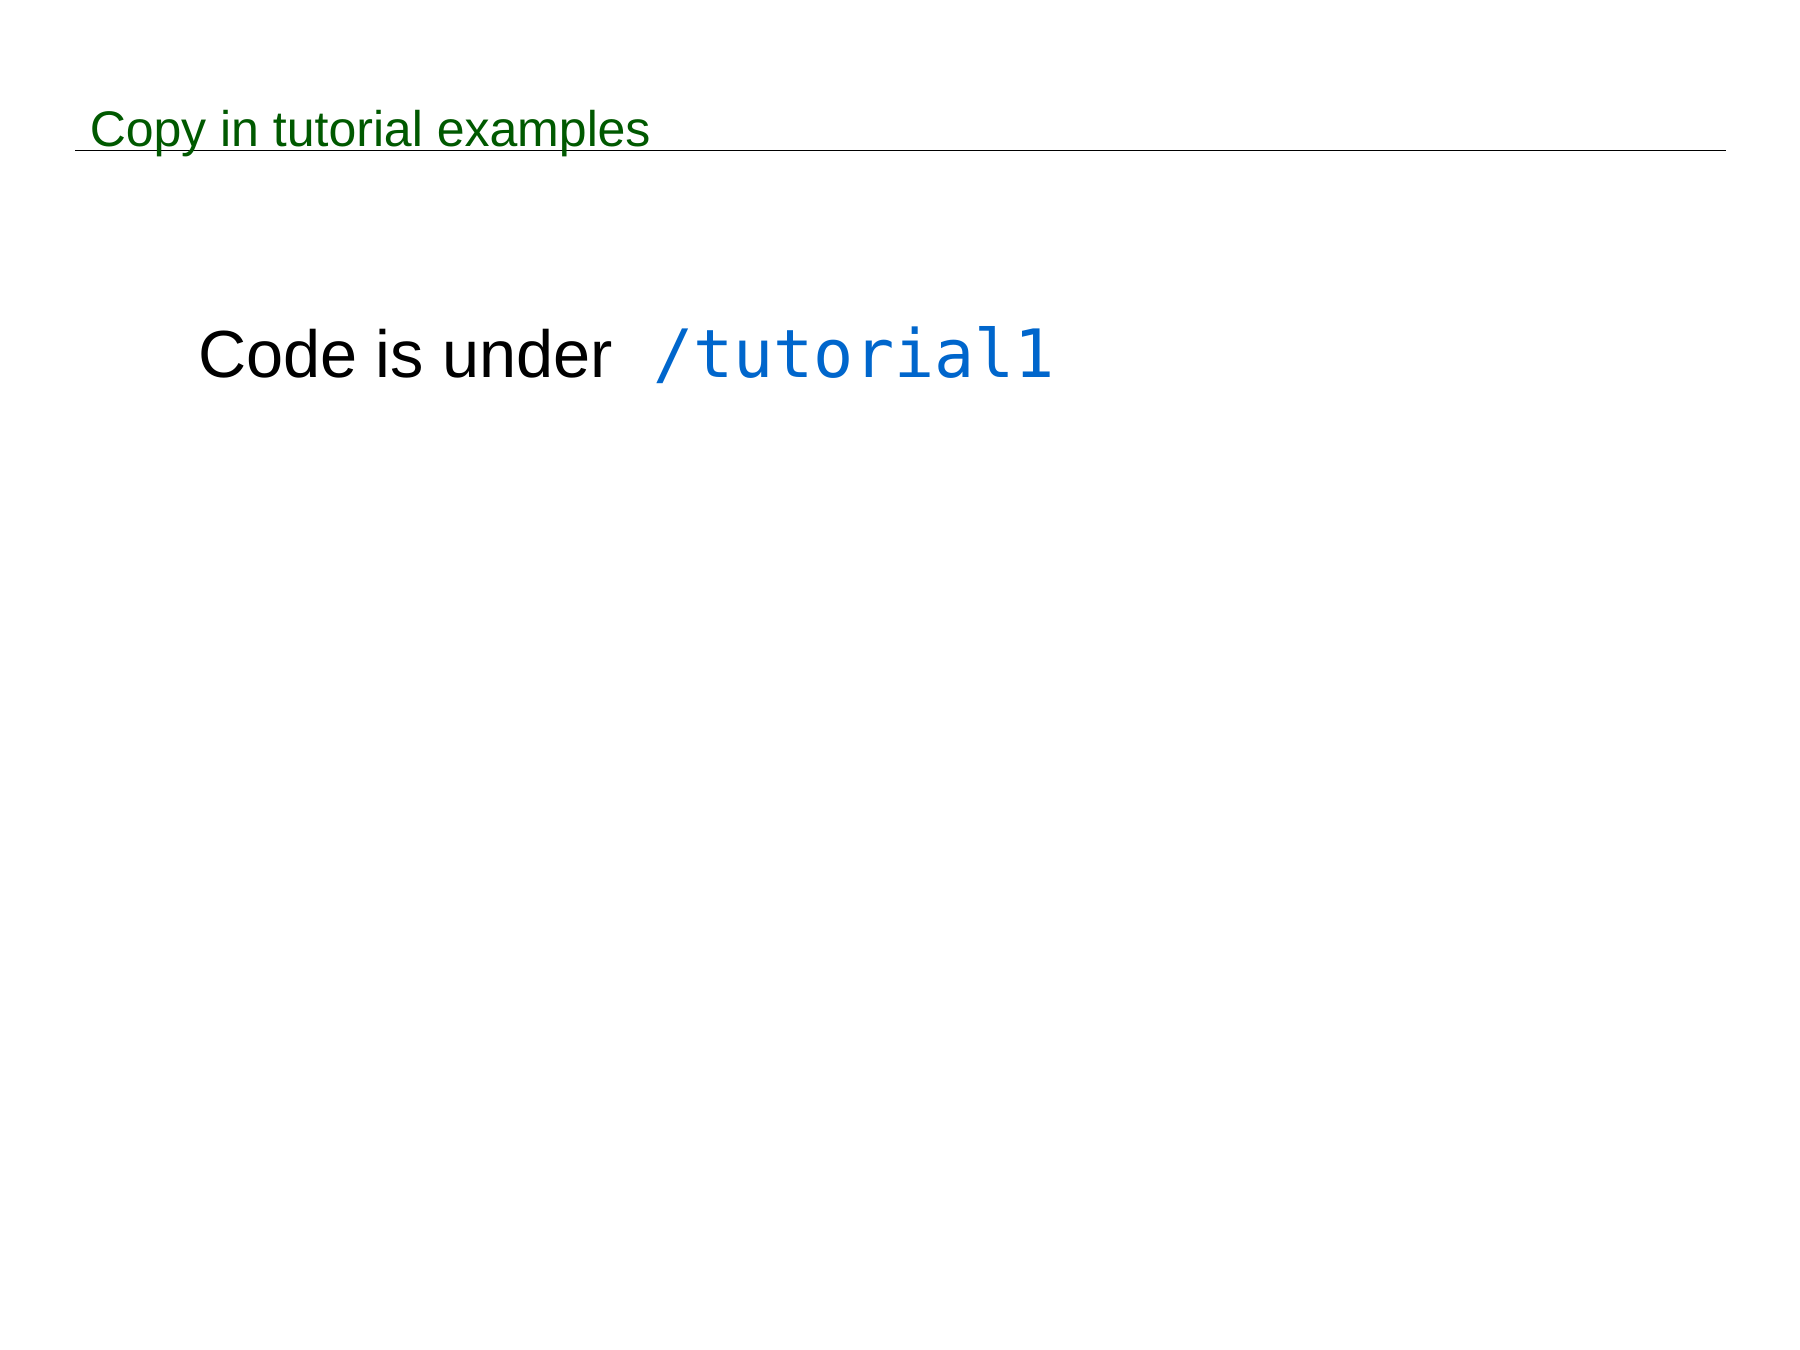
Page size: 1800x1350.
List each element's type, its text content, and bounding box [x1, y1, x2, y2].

title Copy in tutorial examples [89, 71, 1489, 165]
text_box Code is under /tutorial1 [183, 269, 1800, 1184]
